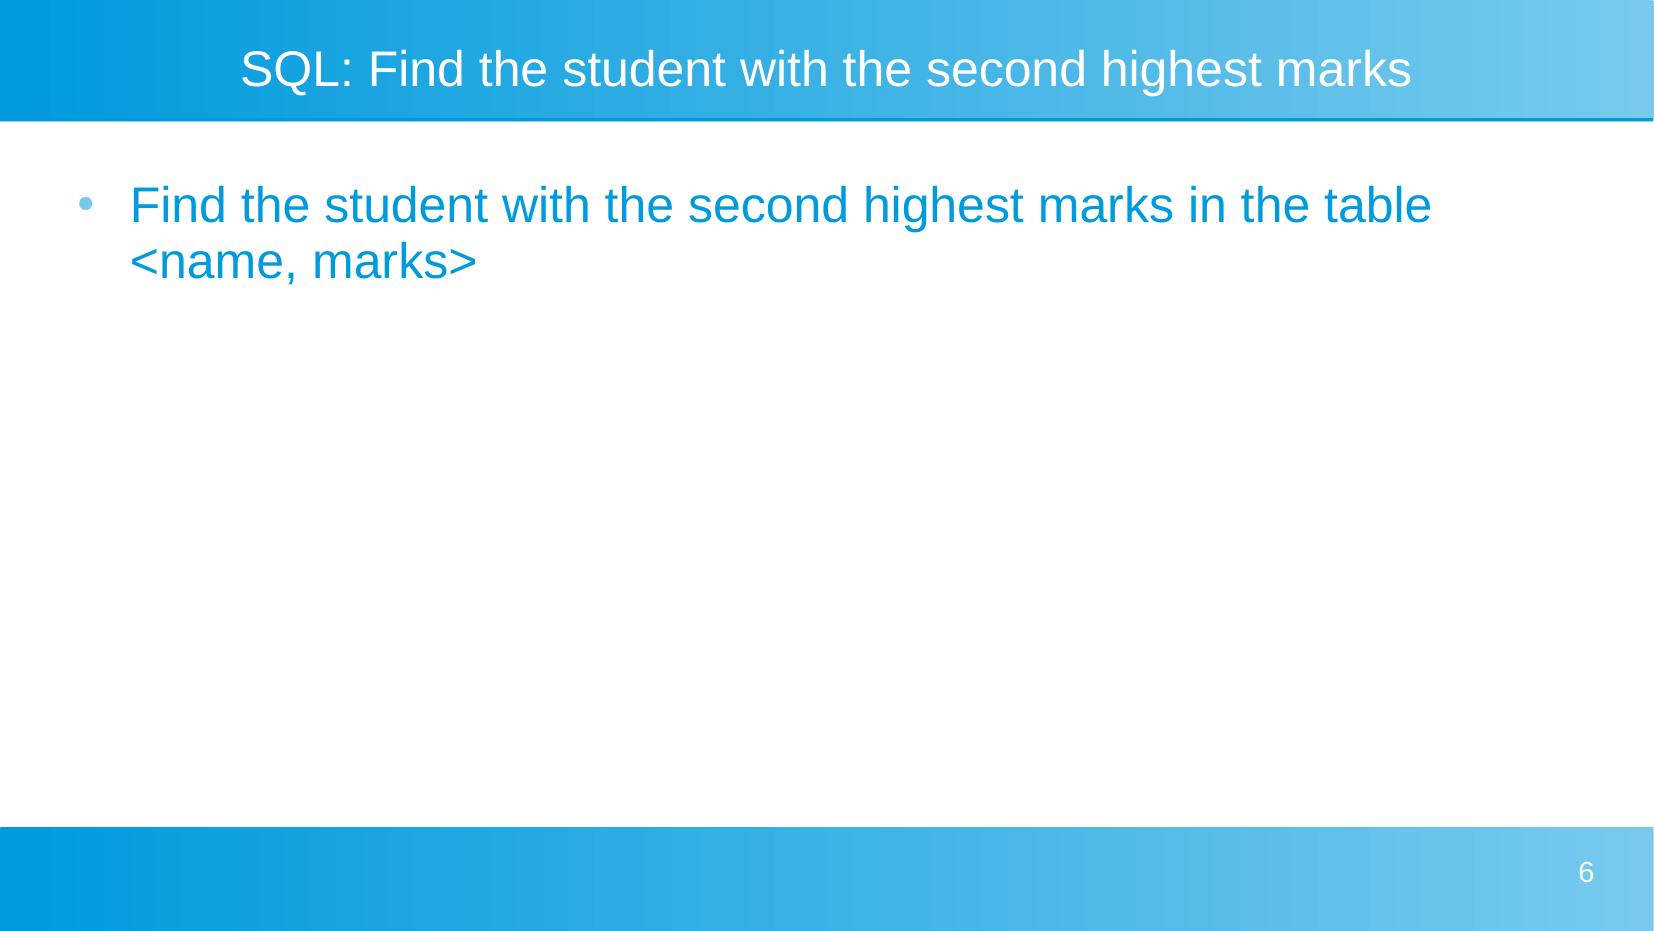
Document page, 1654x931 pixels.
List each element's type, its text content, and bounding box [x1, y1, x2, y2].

list Find the student with the second highest marks in the table <name, marks> [59, 177, 1595, 768]
title SQL: Find the student with the second highest marks [59, 29, 1595, 108]
